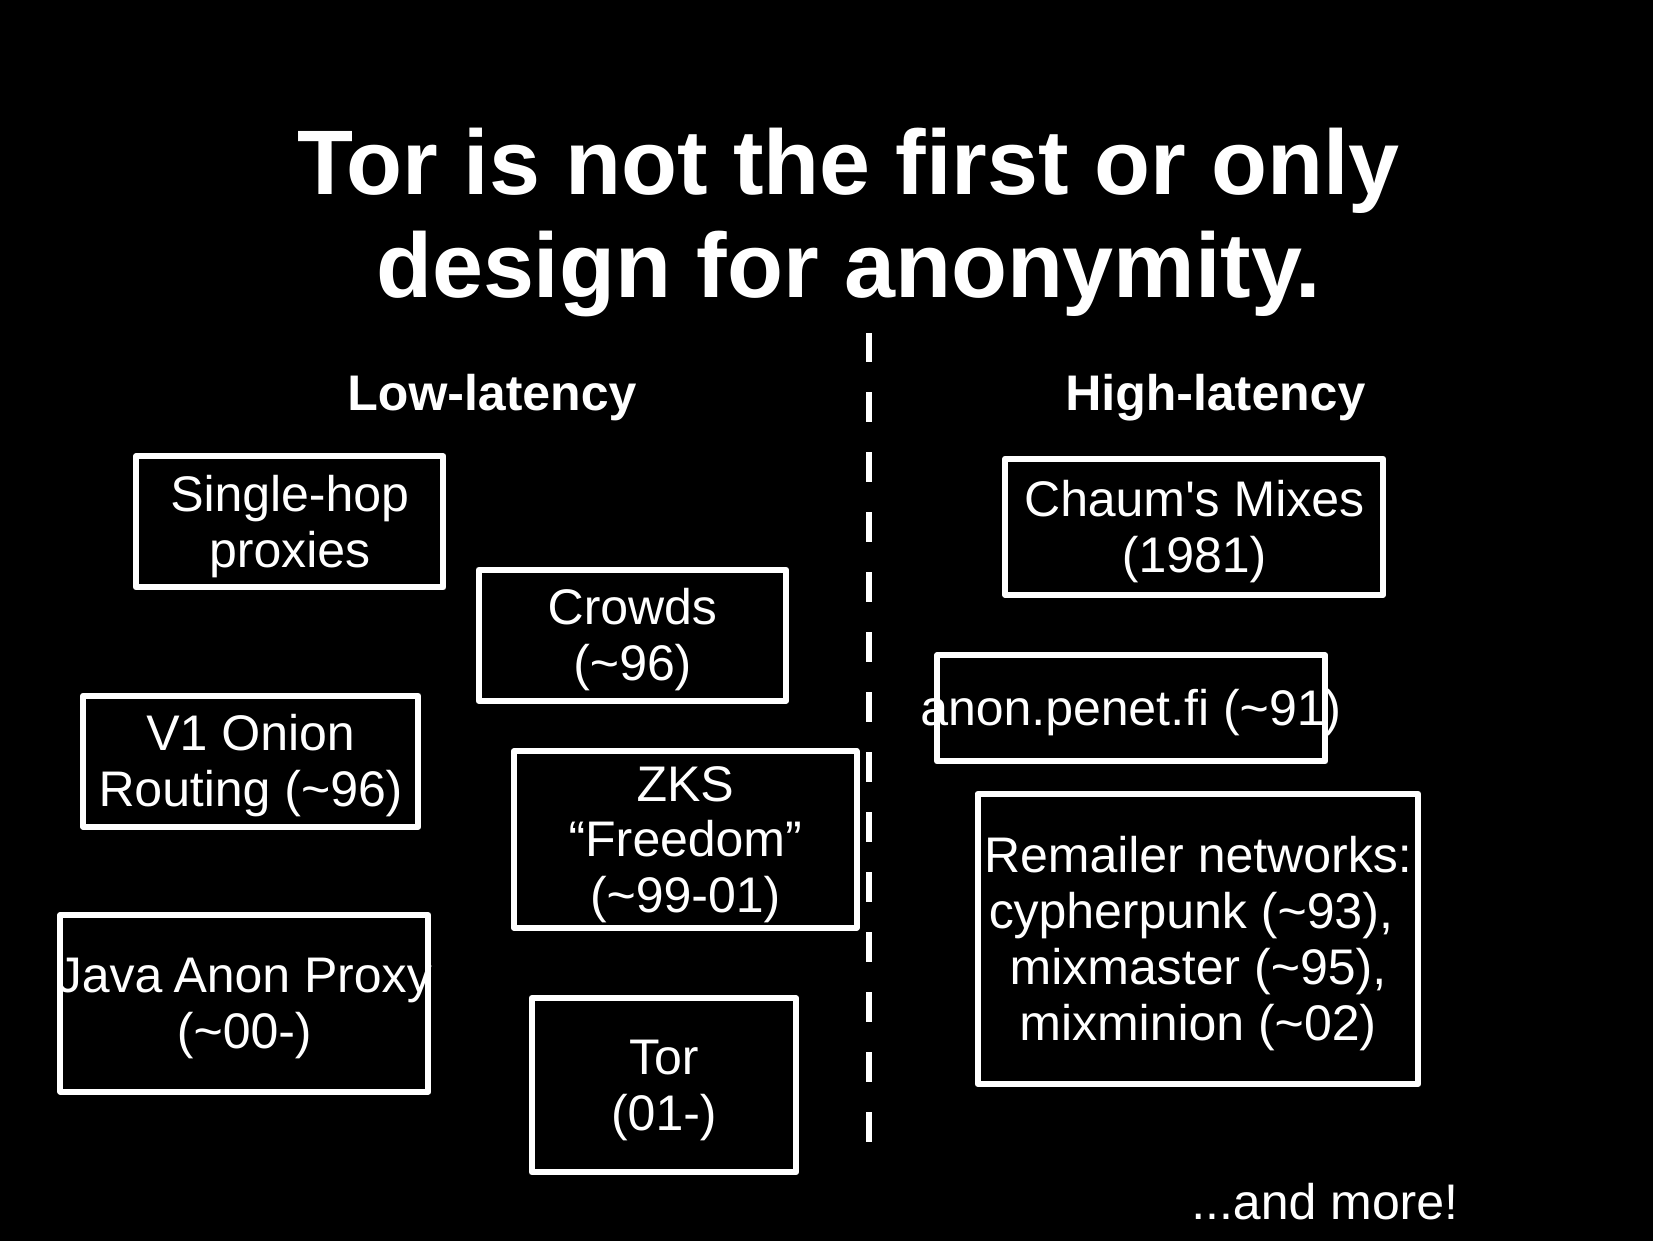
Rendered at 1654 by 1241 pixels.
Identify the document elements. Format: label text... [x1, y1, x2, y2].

text_box Remailer networks: cypherpunk (~93), mixmaster (~95), mixminion (~02) [977, 793, 1419, 1084]
text_box Crowds (~96) [478, 569, 787, 701]
text_box ...and more! [1176, 1167, 1474, 1241]
text_box anon.penet.fi (~91) [937, 655, 1326, 762]
text_box Tor (01-) [531, 998, 797, 1173]
text_box V1 Onion Routing (~96) [83, 695, 419, 827]
text_box Single-hop proxies [136, 456, 444, 588]
text_box High-latency [1050, 357, 1381, 439]
text_box Low-latency [332, 357, 652, 439]
title Tor is not the first or only design for anonymity. [121, 94, 1578, 334]
text_box Java Anon Proxy (~00-) [60, 915, 429, 1092]
text_box ZKS “Freedom” (~99-01) [513, 751, 857, 928]
text_box Chaum's Mixes (1981) [1005, 458, 1384, 595]
